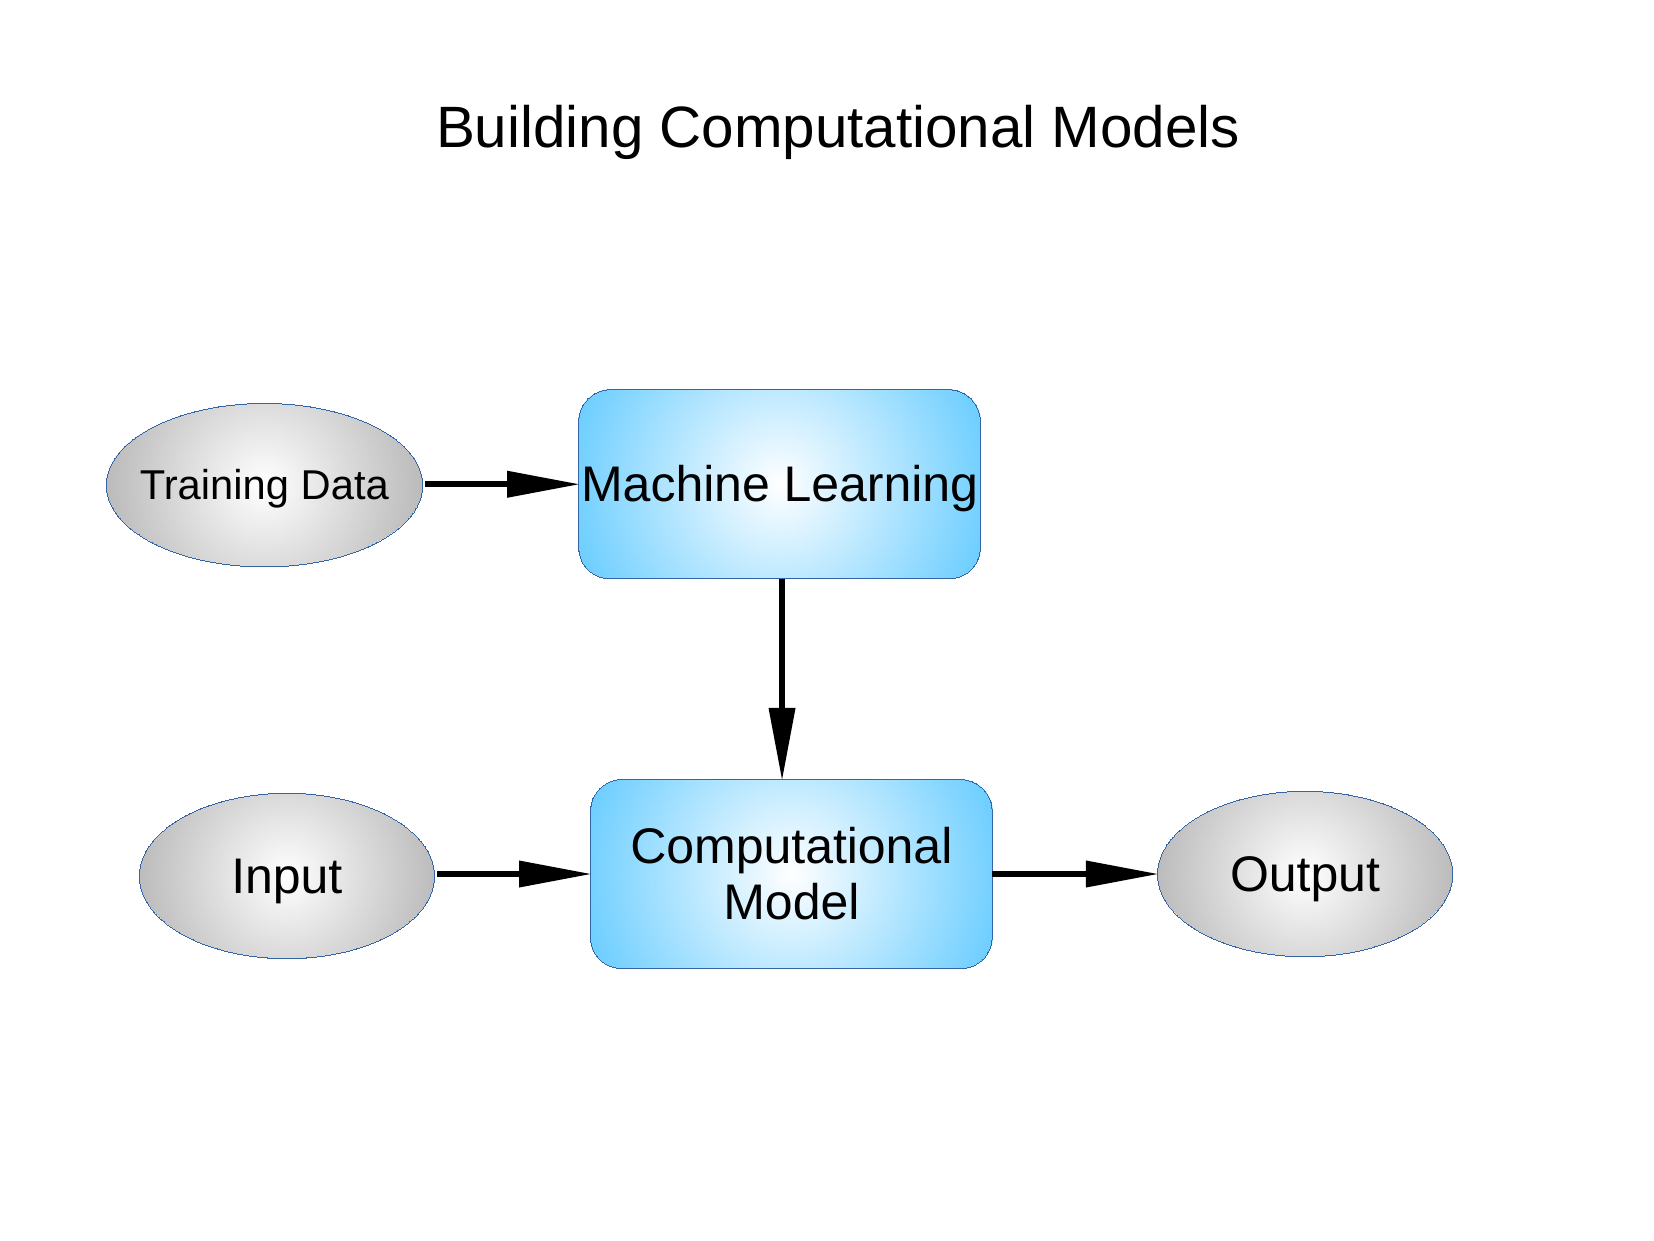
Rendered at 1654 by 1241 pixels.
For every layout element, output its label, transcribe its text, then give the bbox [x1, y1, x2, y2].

text_box Output [1157, 791, 1453, 957]
text_box [177, 330, 1394, 598]
text_box Computational Model [590, 779, 993, 969]
text_box Input [139, 793, 435, 959]
text_box Machine Learning [578, 389, 981, 579]
title Building Computational Models [94, 23, 1583, 231]
text_box Training Data [106, 403, 423, 567]
